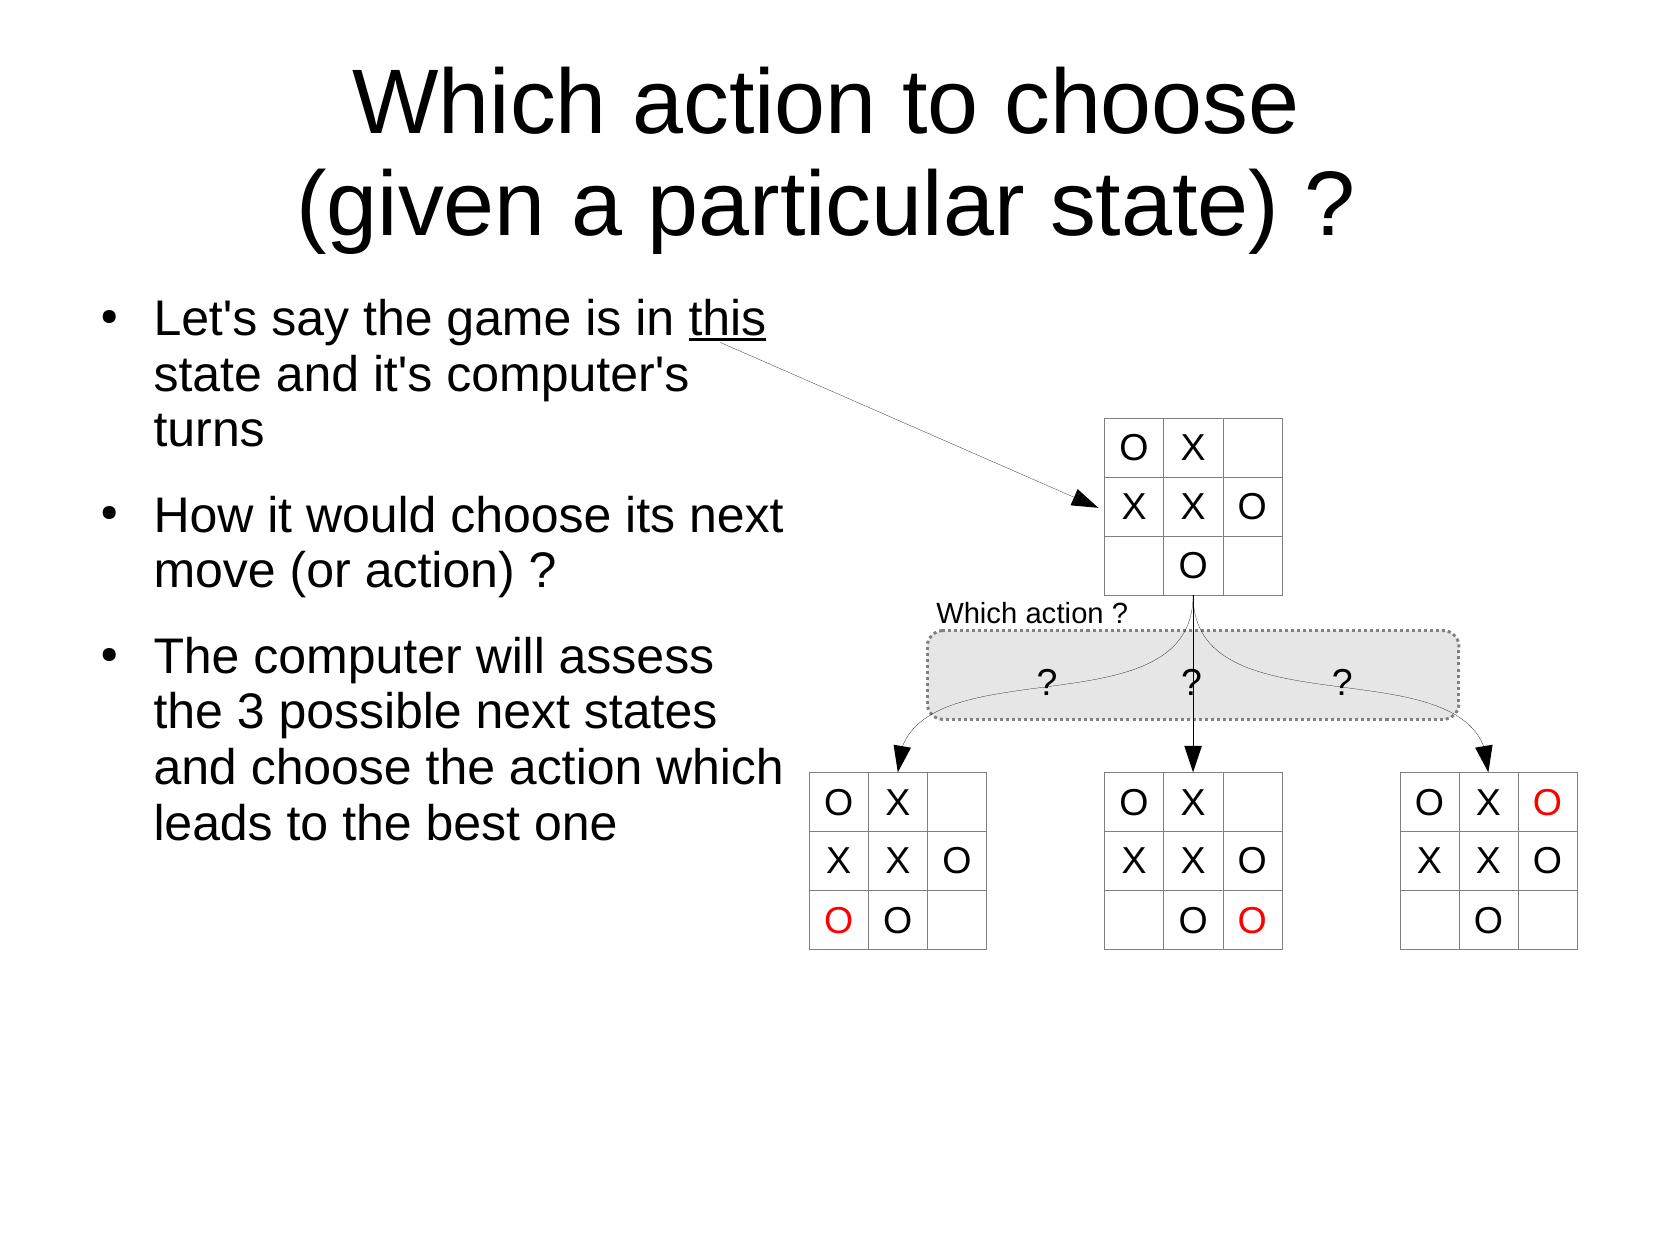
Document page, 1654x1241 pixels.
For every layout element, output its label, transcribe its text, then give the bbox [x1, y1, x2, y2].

title Which action to choose (given a particular state) ? [82, 49, 1571, 257]
chart [779, 389, 1613, 981]
list Let's say the game is in this state and it's computer's turns How it would choose its next move (or action) ? The computer will assess the 3 possible next states and choose the action which leads to the best one [82, 290, 793, 1010]
